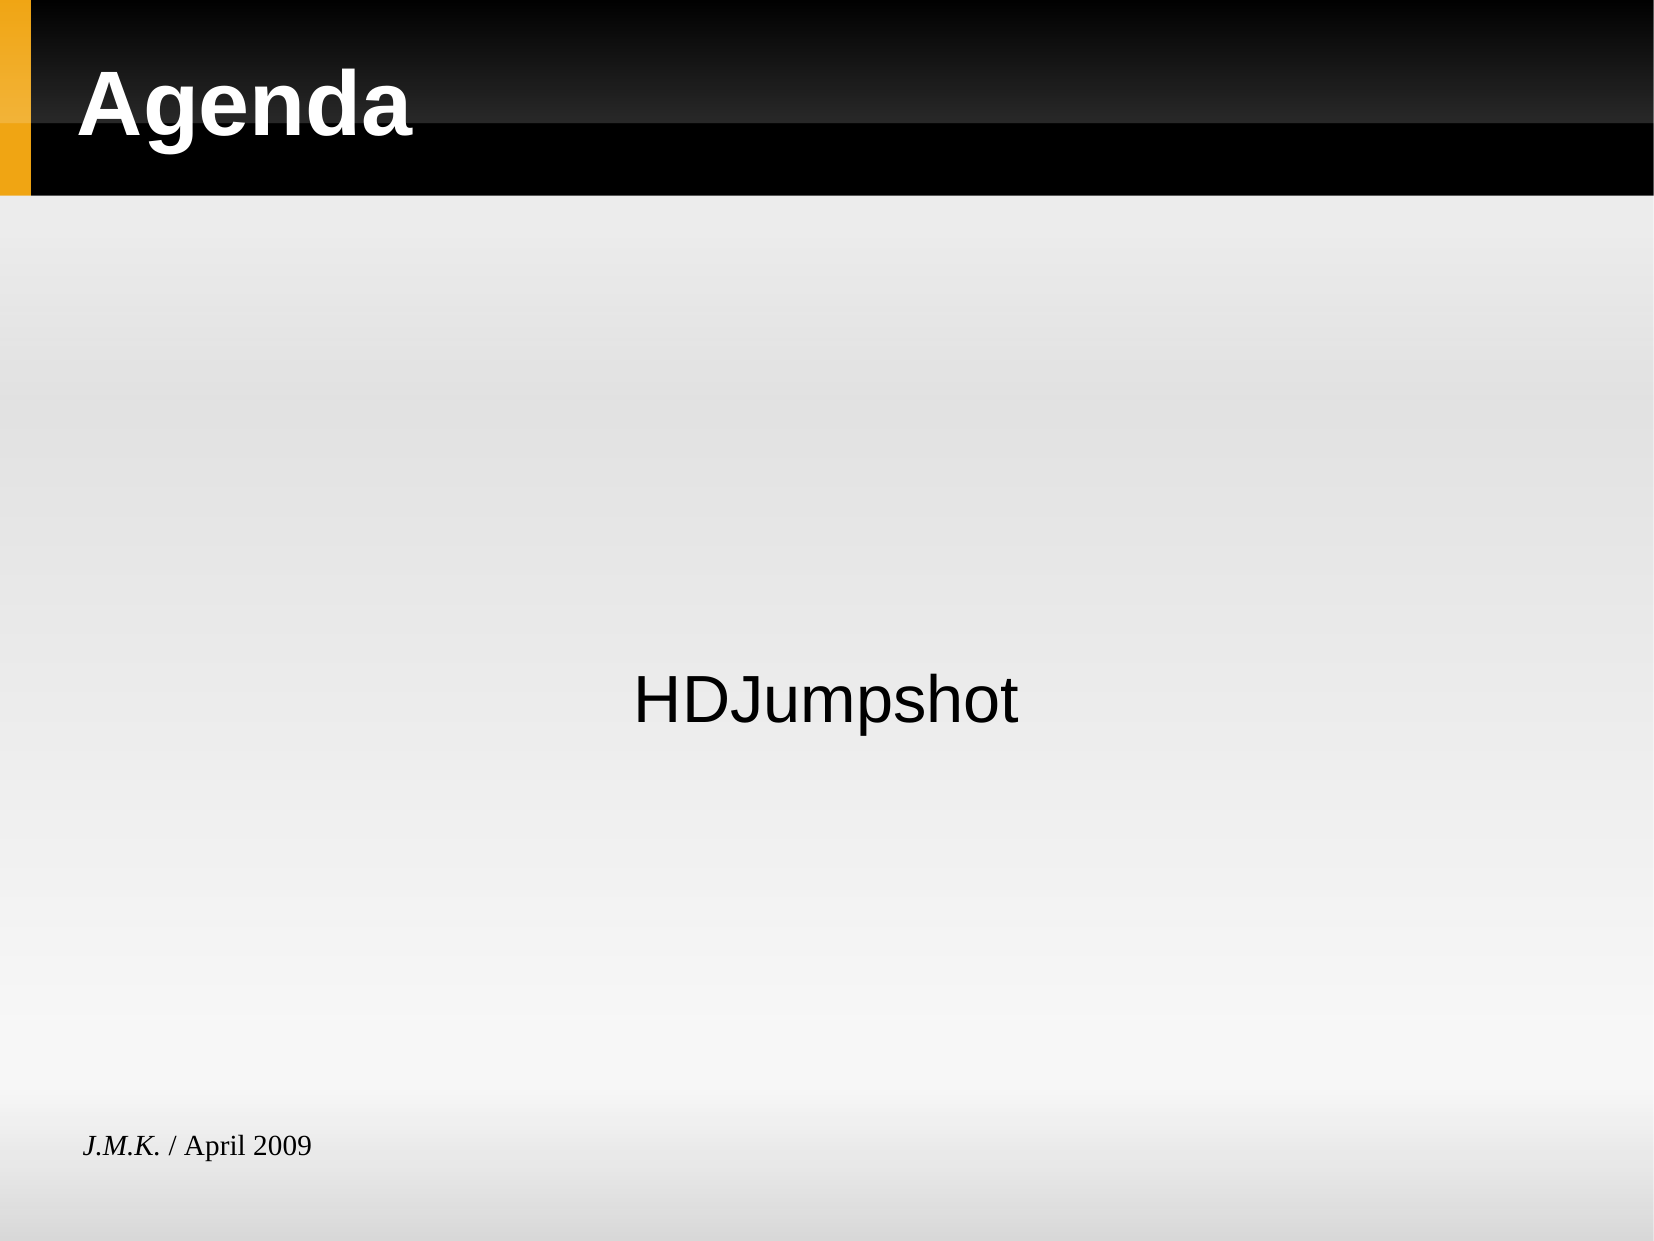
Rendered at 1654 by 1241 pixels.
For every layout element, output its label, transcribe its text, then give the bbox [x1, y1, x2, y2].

picture [0, 0, 1654, 1241]
subtitle HDJumpshot [82, 297, 1571, 1102]
title Agenda [76, 0, 1565, 208]
